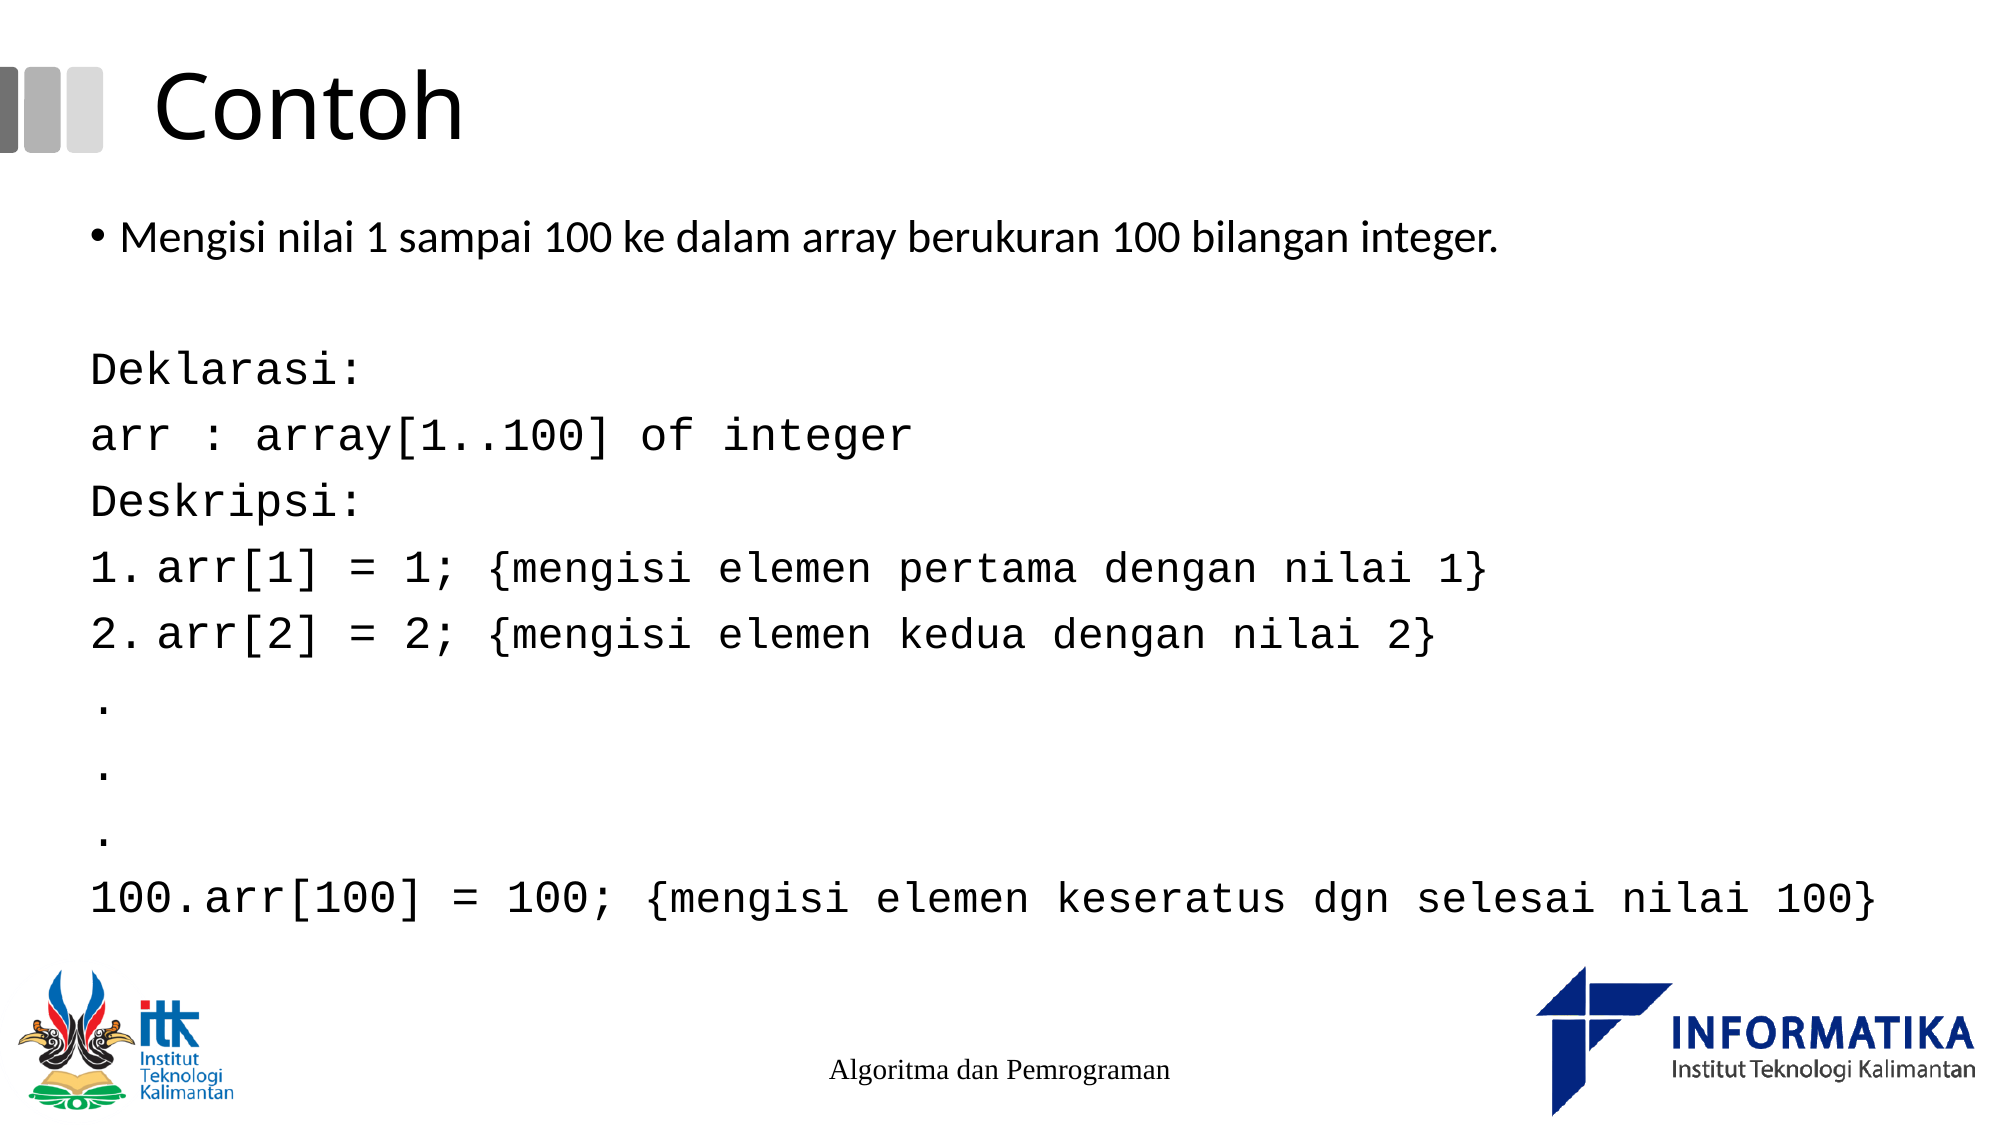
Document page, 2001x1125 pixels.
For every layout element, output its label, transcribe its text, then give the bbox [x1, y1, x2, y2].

picture [0, 935, 252, 1125]
picture [1534, 965, 1976, 1118]
list Mengisi nilai 1 sampai 100 ke dalam array berukuran 100 bilangan integer. Deklarasi: arr : array[1..100] of integer Deskripsi: arr[1] = 1; {mengisi elemen pertama dengan nilai 1} arr[2] = 2; {mengisi elemen kedua dengan nilai 2} . . . arr[100] = 100; {mengisi elemen keseratus dgn selesai nilai 100} [75, 205, 1913, 976]
title Contoh [137, 1, 1863, 205]
